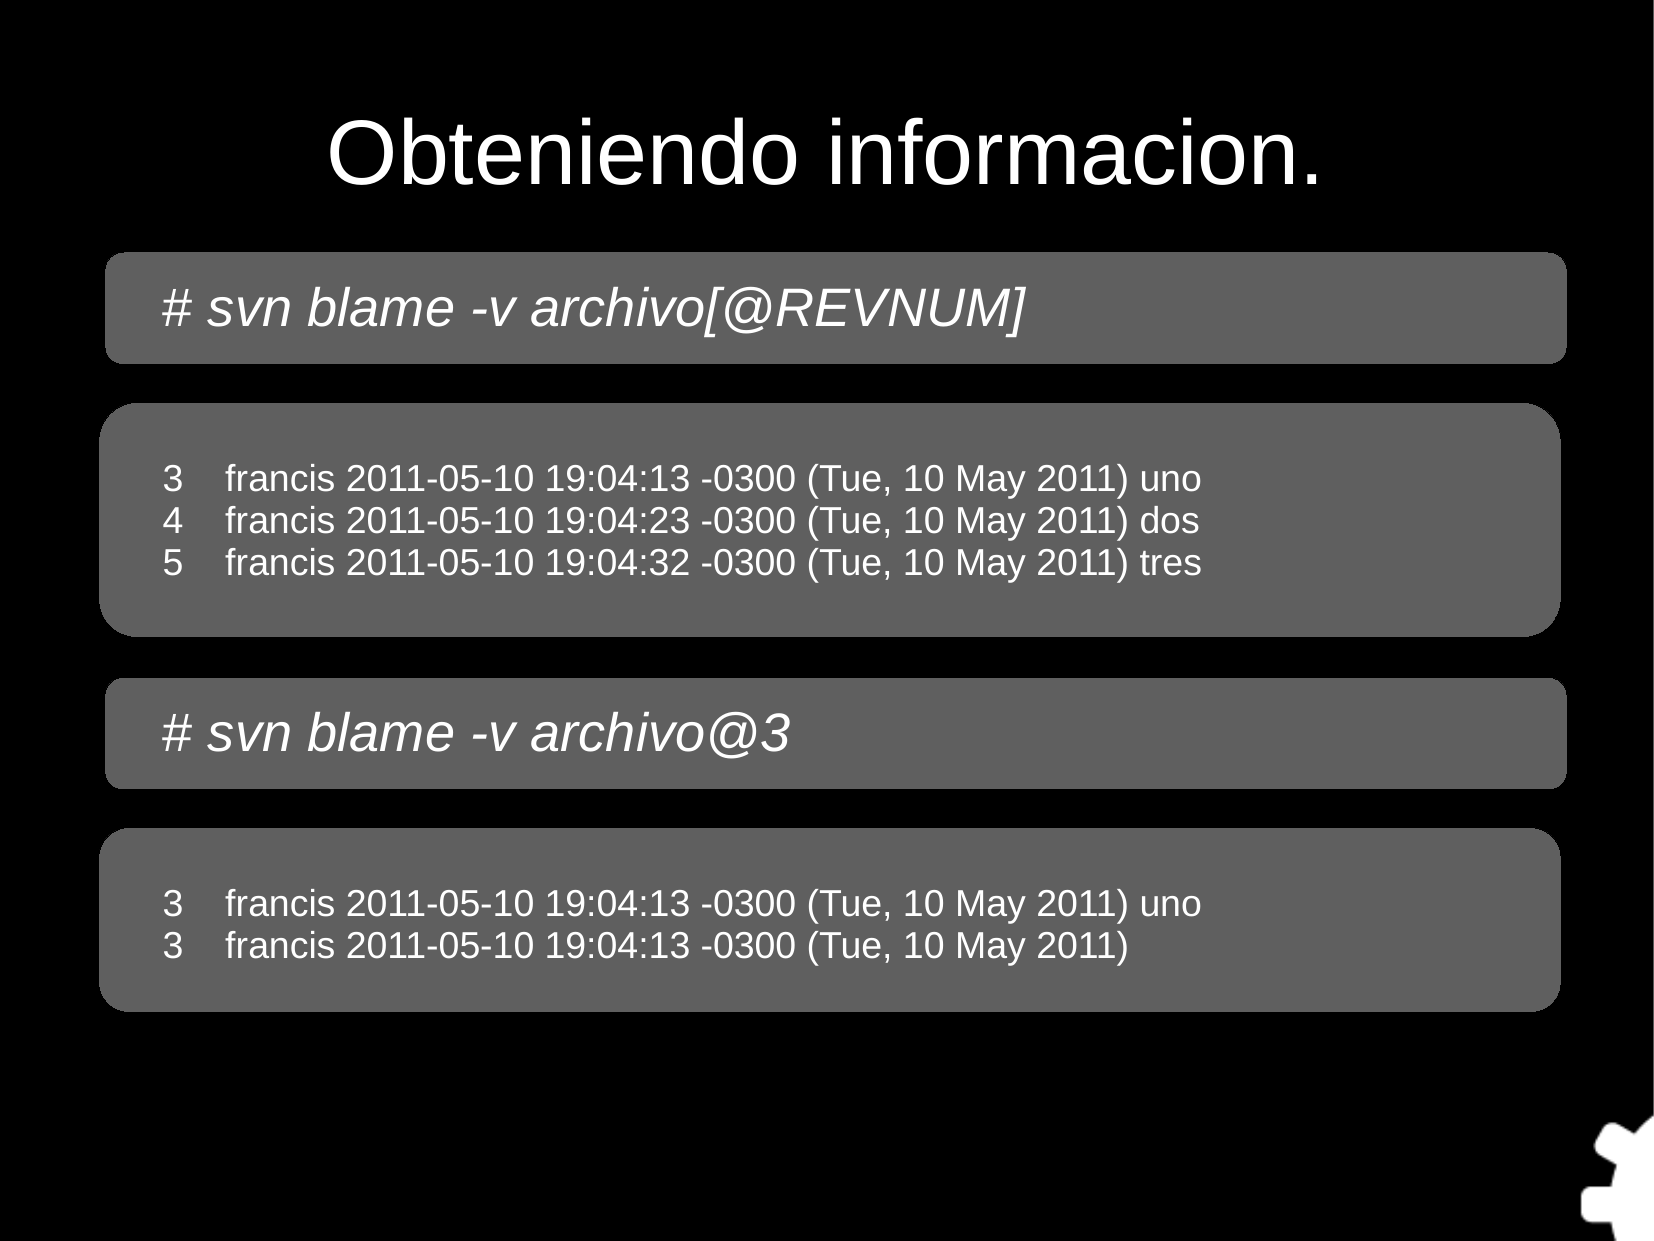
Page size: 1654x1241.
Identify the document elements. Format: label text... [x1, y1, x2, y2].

text_box 3 francis 2011-05-10 19:04:13 -0300 (Tue, 10 May 2011) uno 4 francis 2011-05-10 19:04:23 -0300 (Tue, 10 May 2011) dos 5 francis 2011-05-10 19:04:32 -0300 (Tue, 10 May 2011) tres [147, 450, 1217, 591]
text_box [98, 402, 1562, 638]
text_box 3 francis 2011-05-10 19:04:13 -0300 (Tue, 10 May 2011) uno 3 francis 2011-05-10 19:04:13 -0300 (Tue, 10 May 2011) [147, 875, 1217, 975]
text_box [98, 827, 1562, 1013]
text_box # svn blame -v archivo@3 [147, 695, 1530, 771]
picture [0, 0, 1654, 1241]
text_box # svn blame -v archivo[@REVNUM] [147, 269, 1530, 346]
title Obteniendo informacion. [82, 49, 1571, 257]
text_box [104, 251, 1568, 365]
text_box [104, 677, 1568, 790]
